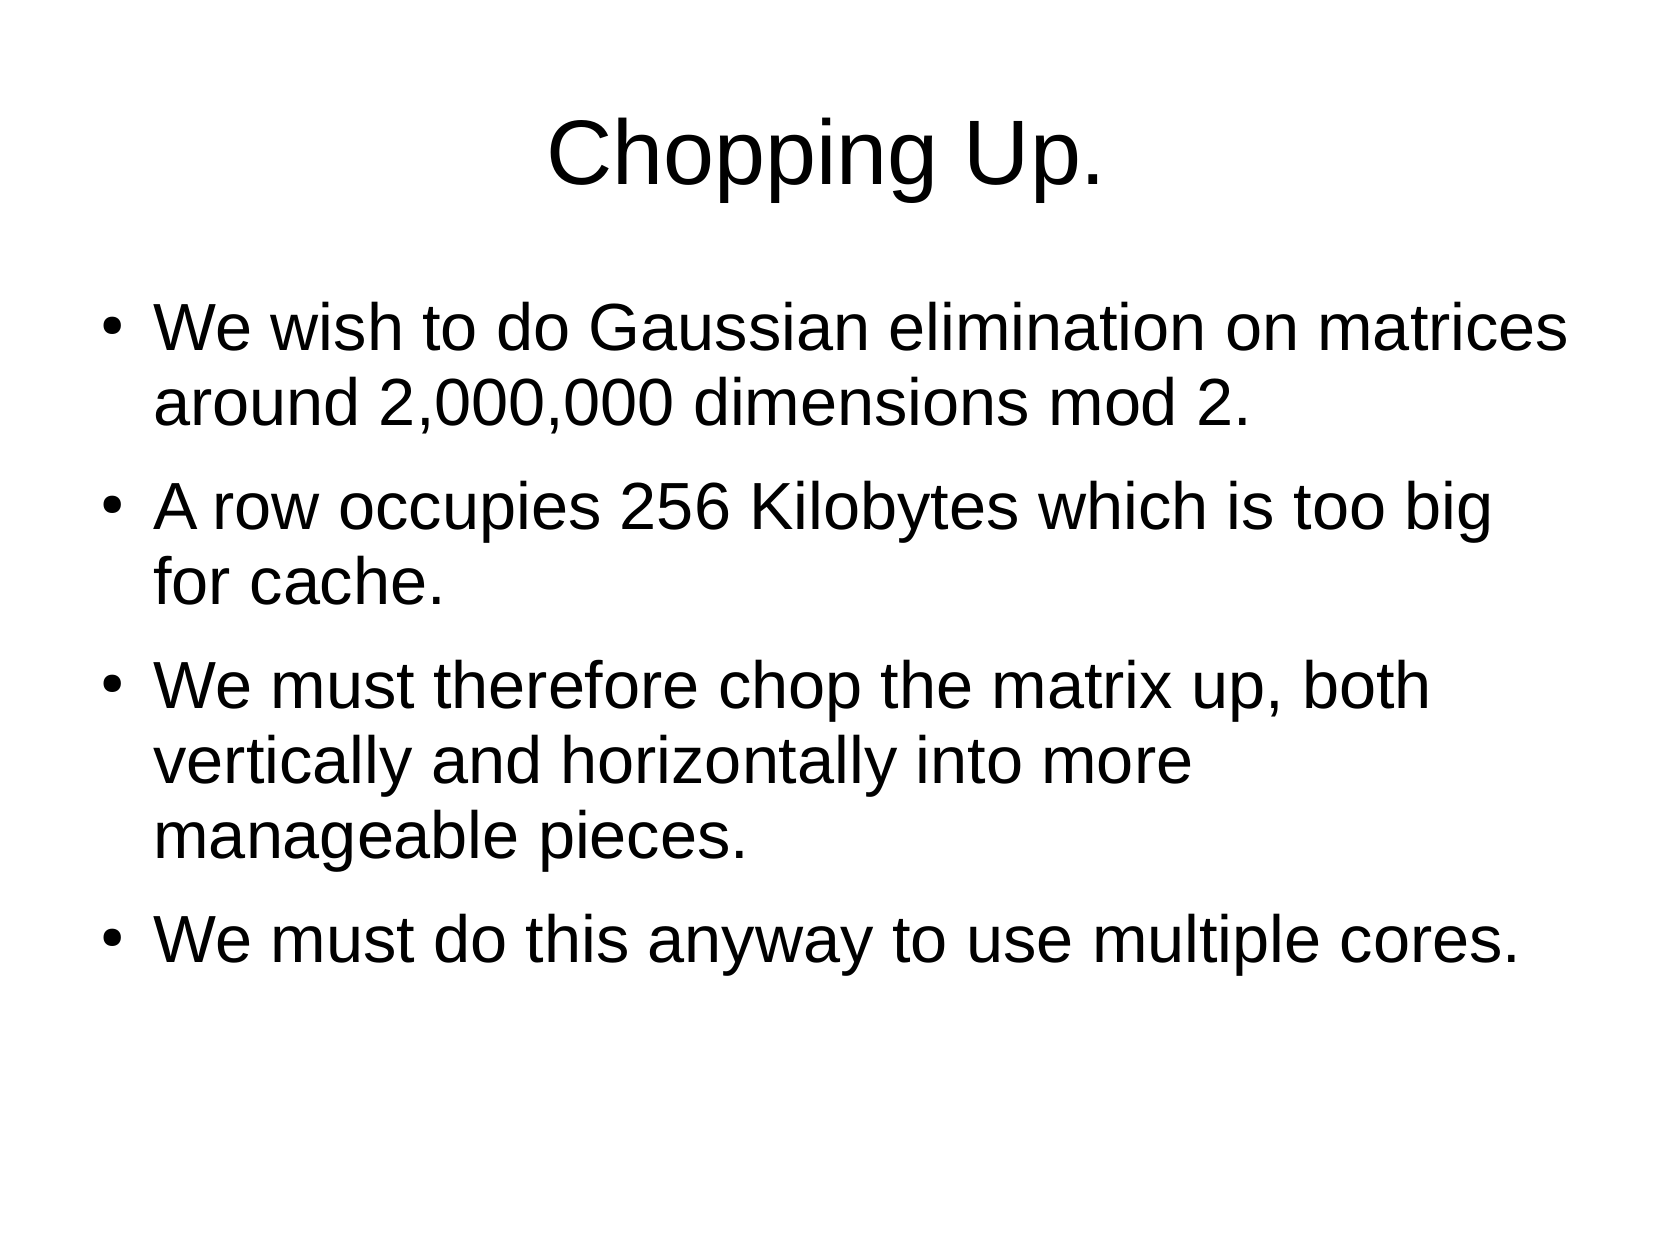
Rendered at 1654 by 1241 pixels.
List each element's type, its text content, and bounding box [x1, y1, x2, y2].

title Chopping Up. [82, 49, 1571, 257]
list We wish to do Gaussian elimination on matrices around 2,000,000 dimensions mod 2. A row occupies 256 Kilobytes which is too big for cache. We must therefore chop the matrix up, both vertically and horizontally into more manageable pieces. We must do this anyway to use multiple cores. [82, 290, 1571, 1109]
